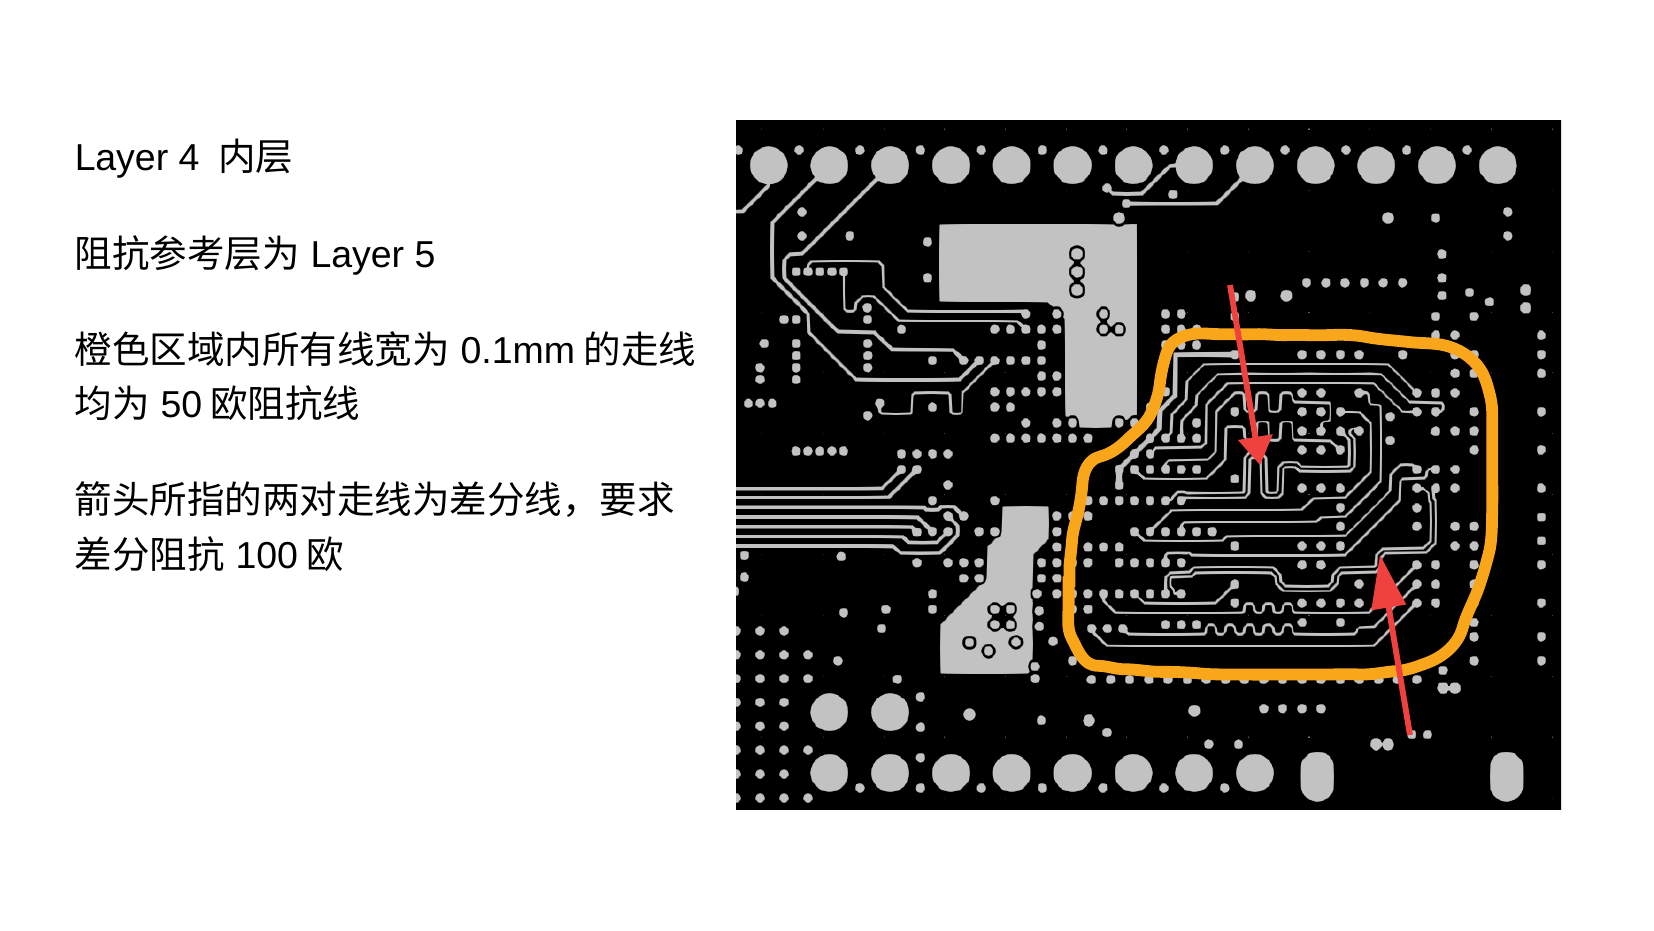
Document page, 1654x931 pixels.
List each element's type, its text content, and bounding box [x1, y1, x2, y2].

picture [736, 120, 1562, 810]
text_box Layer 4 内层 阻抗参考层为Layer 5 橙色区域内所有线宽为0.1mm的走线均为50欧阻抗线 箭头所指的两对走线为差分线，要求差分阻抗100欧 [60, 120, 721, 811]
